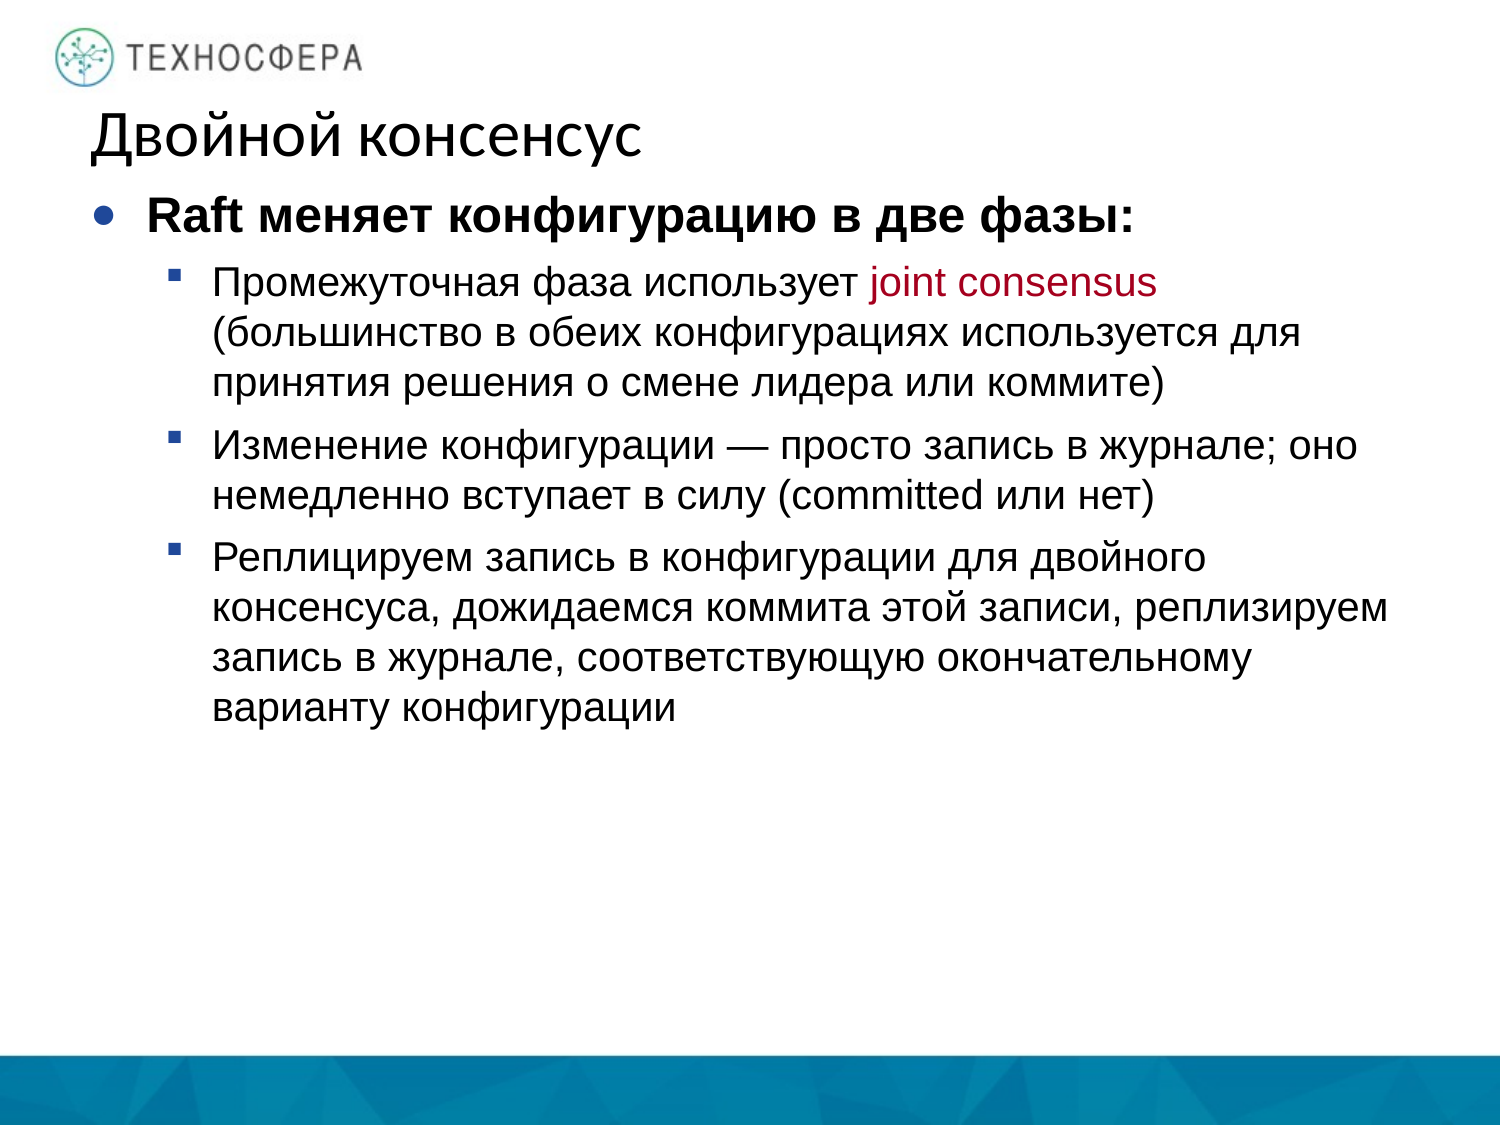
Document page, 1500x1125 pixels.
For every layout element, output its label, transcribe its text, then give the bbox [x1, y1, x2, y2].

picture [0, 0, 1500, 1057]
list Raft меняет конфигурацию в две фазы: Промежуточная фаза использует joint consensus (большинство в обеих конфигурациях используется для принятия решения о смене лидера или коммите) Изменение конфигурации — просто запись в журнале; оно немедленно вступает в силу (committed или нет) Реплицируем запись в конфигурации для двойного консенсуса, дожидаемся коммита этой записи, реплизируем запись в журнале, соответствующую окончательному варианту конфигурации [75, 180, 1425, 600]
title Двойной консенсус [75, 79, 1425, 180]
